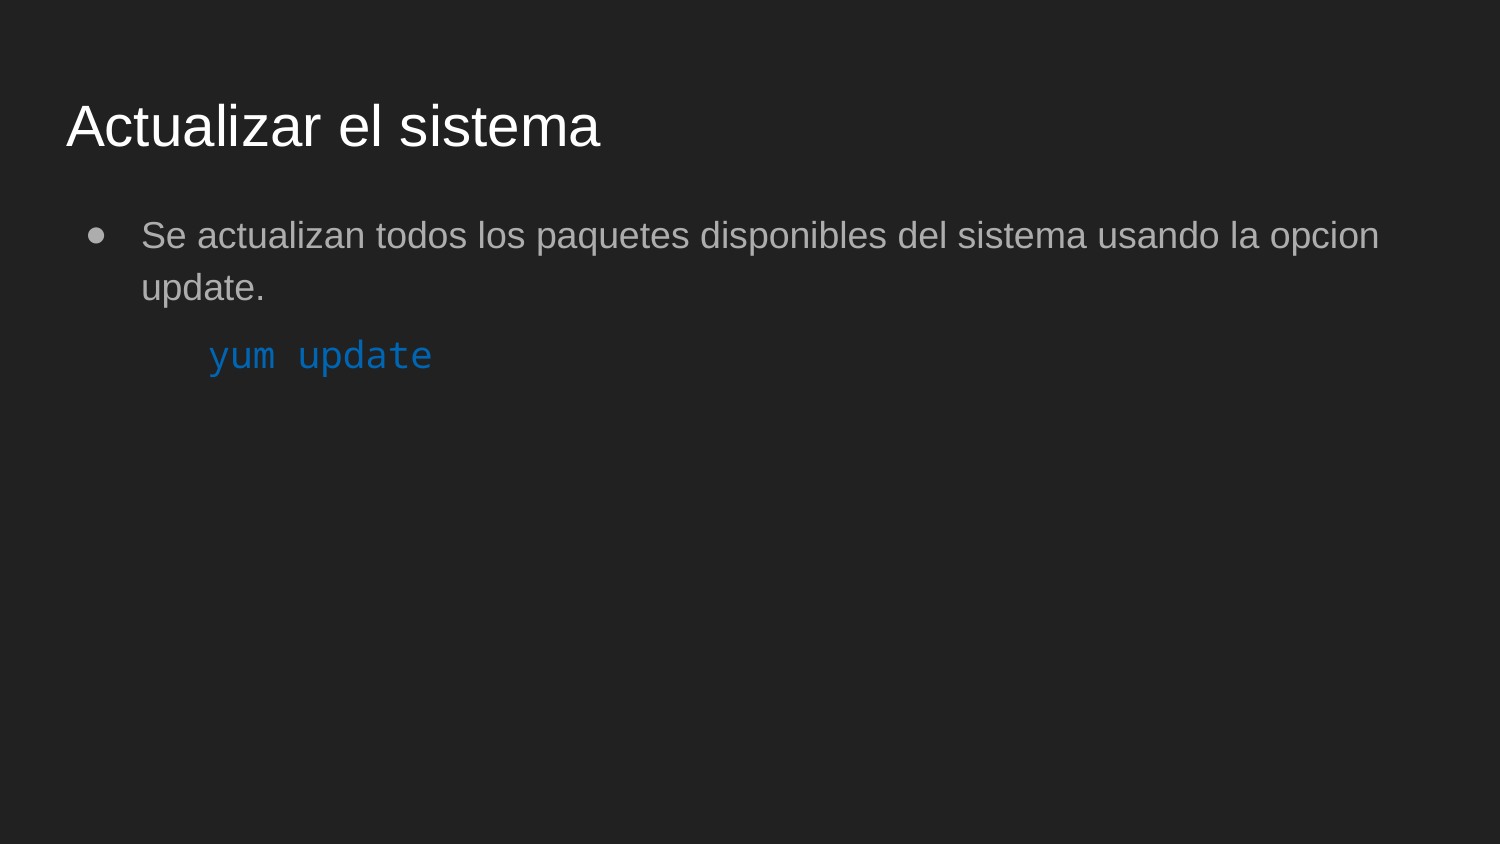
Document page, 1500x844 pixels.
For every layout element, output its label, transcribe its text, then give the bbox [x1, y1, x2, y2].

title Actualizar el sistema [51, 72, 1449, 167]
list Se actualizan todos los paquetes disponibles del sistema usando la opcion update. yum update [51, 189, 1449, 750]
